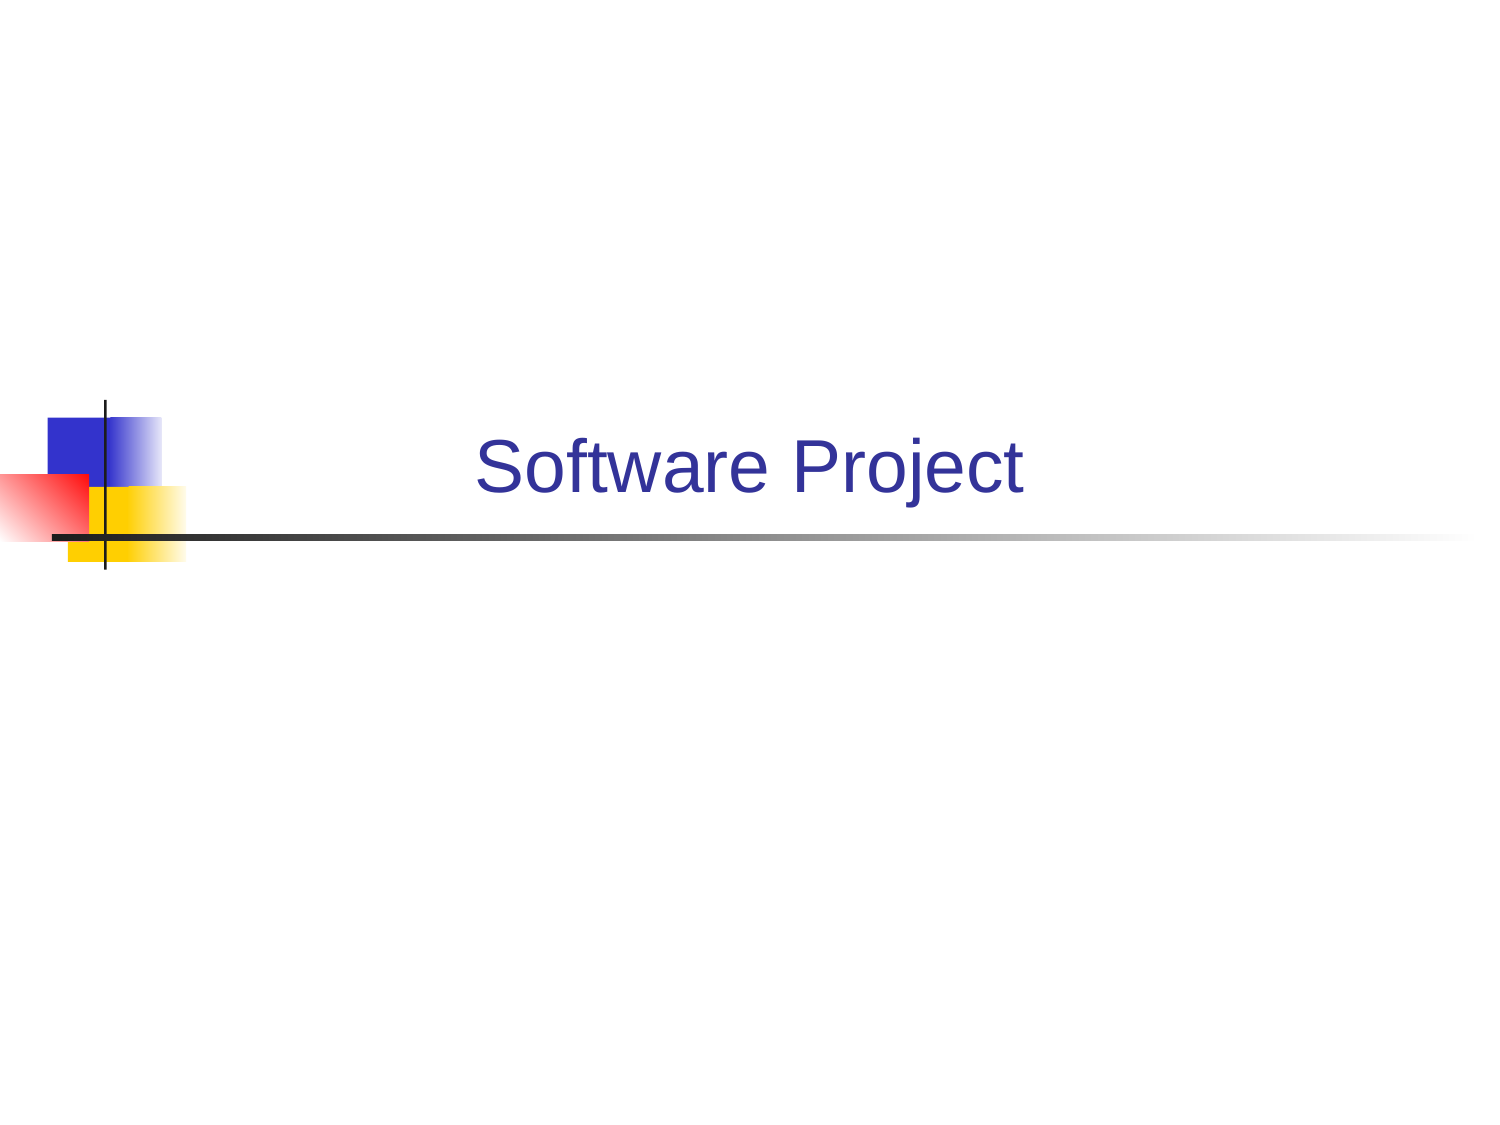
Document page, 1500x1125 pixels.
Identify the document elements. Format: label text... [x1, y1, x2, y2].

title Software Project [150, 274, 1351, 515]
